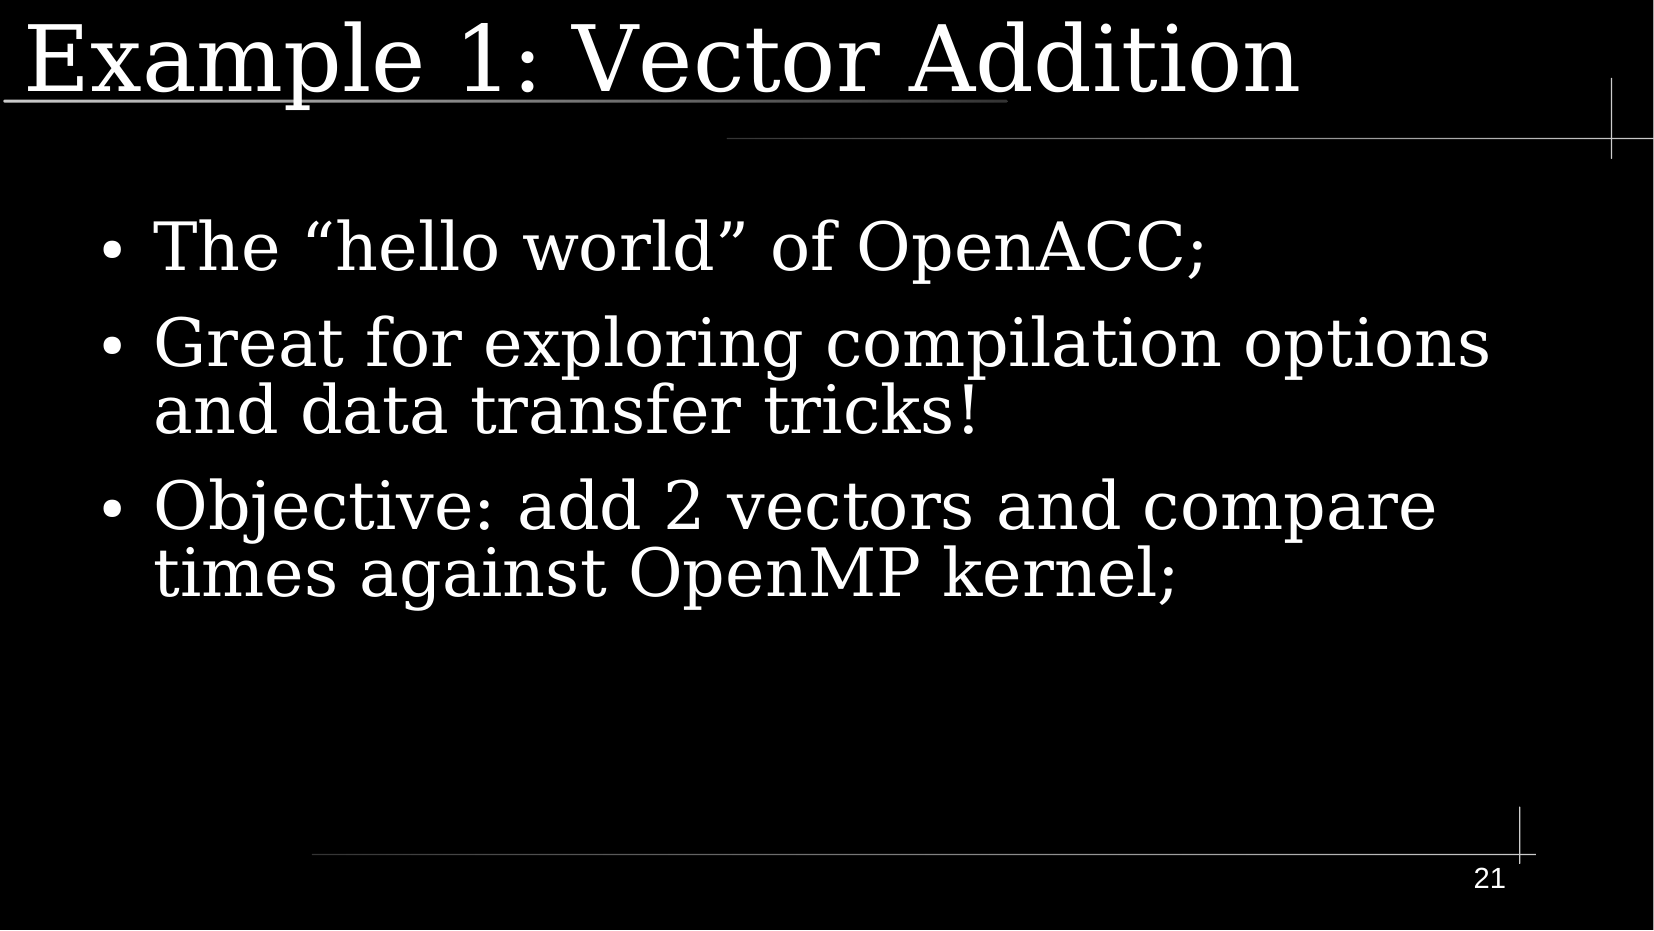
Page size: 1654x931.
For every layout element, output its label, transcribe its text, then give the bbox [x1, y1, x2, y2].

title Example 1: Vector Addition [23, 11, 1589, 119]
list The “hello world” of OpenACC; Great for exploring compilation options and data transfer tricks! Objective: add 2 vectors and compare times against OpenMP kernel; [82, 217, 1571, 758]
